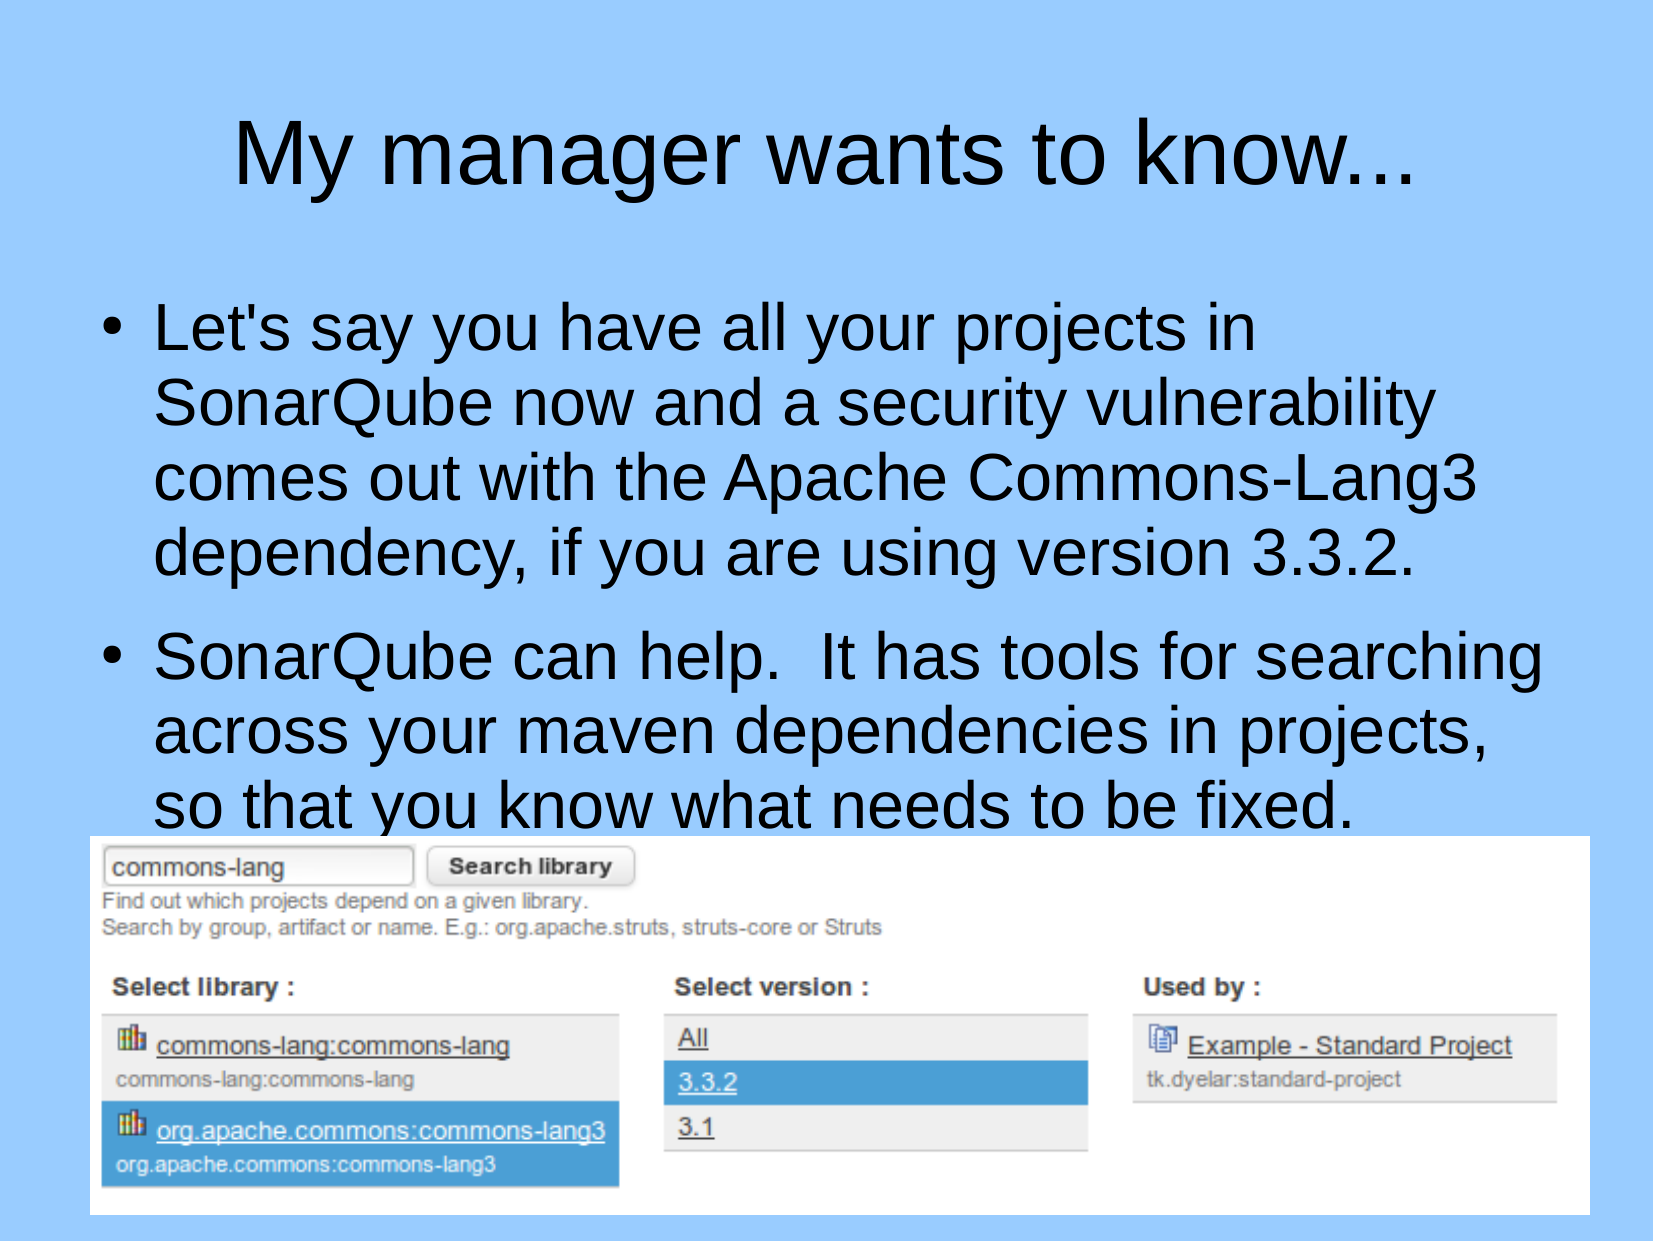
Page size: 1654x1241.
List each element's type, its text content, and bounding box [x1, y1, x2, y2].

title My manager wants to know... [82, 49, 1571, 257]
list Let's say you have all your projects in SonarQube now and a security vulnerability comes out with the Apache Commons-Lang3 dependency, if you are using version 3.3.2. SonarQube can help. It has tools for searching across your maven dependencies in projects, so that you know what needs to be fixed. [82, 290, 1571, 1010]
picture [90, 836, 1590, 1216]
